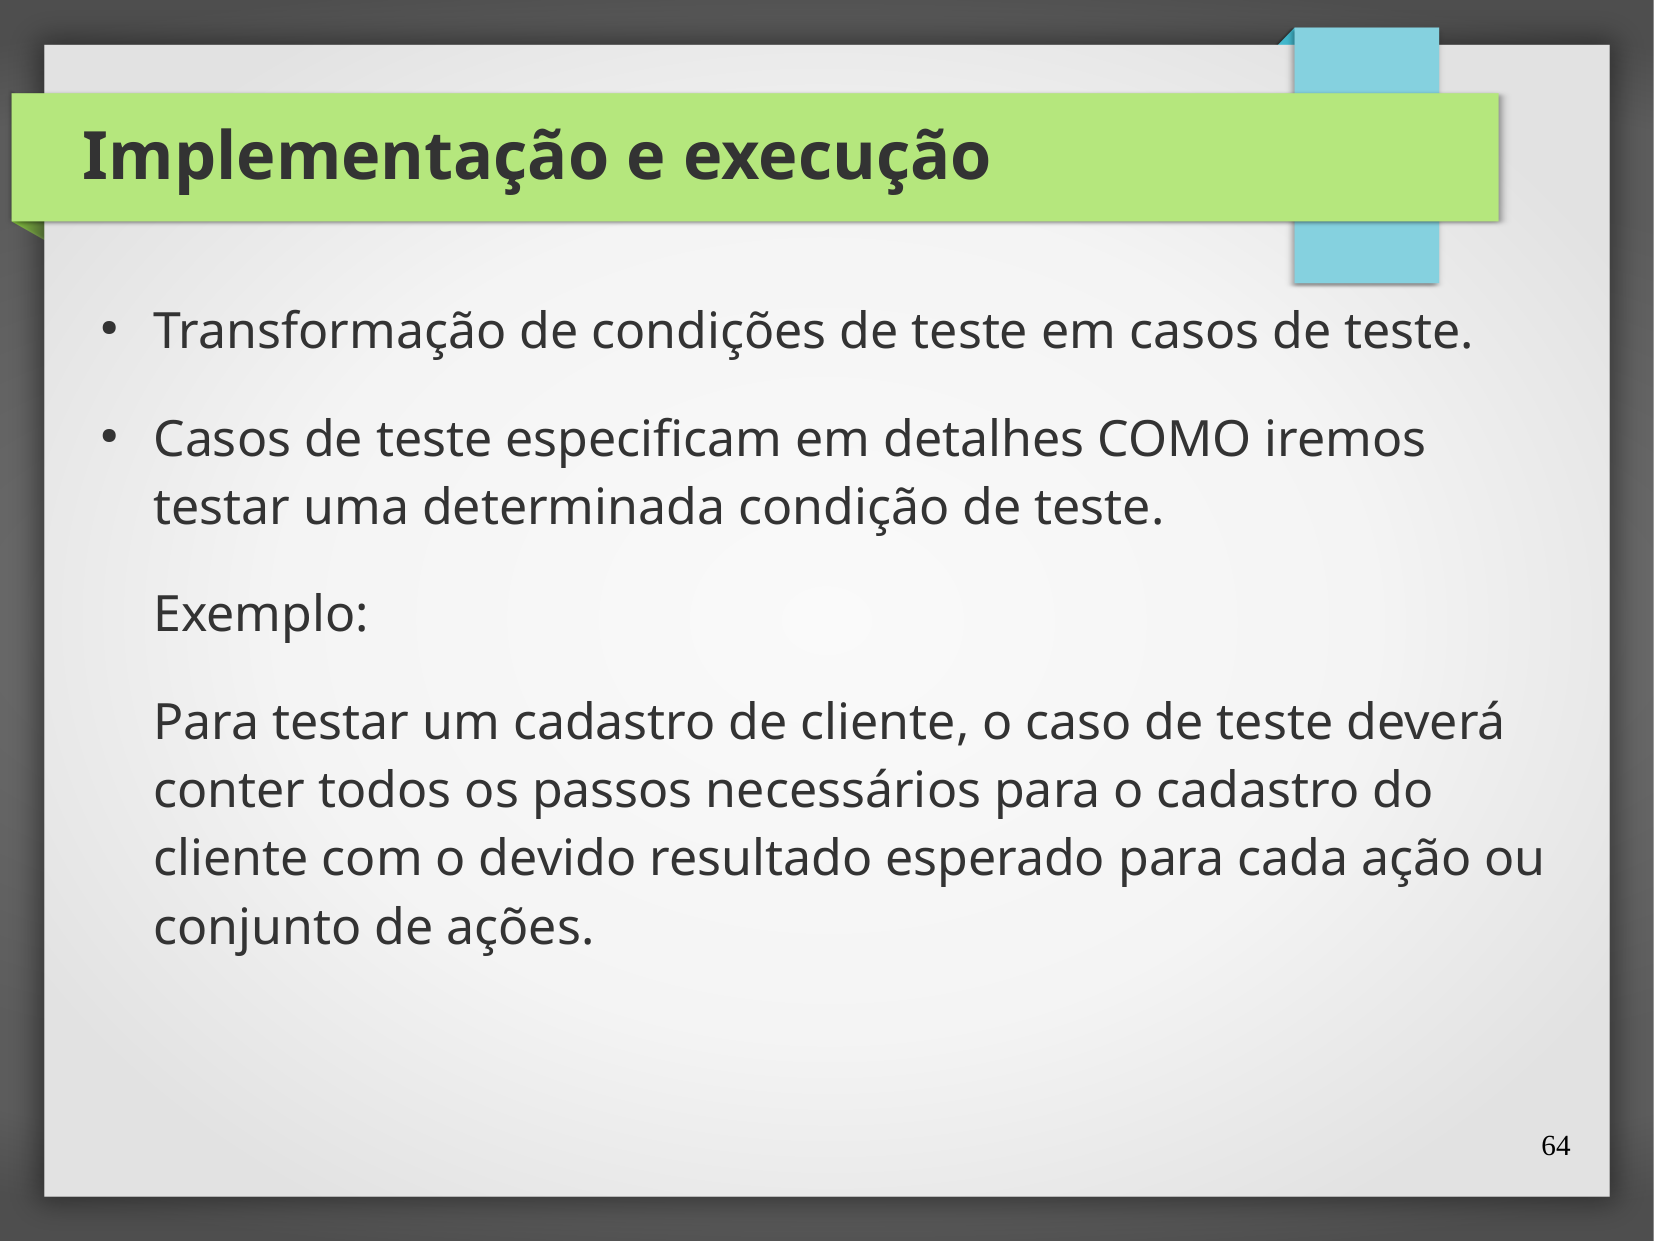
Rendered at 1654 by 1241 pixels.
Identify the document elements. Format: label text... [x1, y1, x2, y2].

picture [0, 0, 1654, 1241]
list Transformação de condições de teste em casos de teste. Casos de teste especificam em detalhes COMO iremos testar uma determinada condição de teste. Exemplo: Para testar um cadastro de cliente, o caso de teste deverá conter todos os passos necessários para o cadastro do cliente com o devido resultado esperado para cada ação ou conjunto de ações. [82, 295, 1571, 1015]
title Implementação e execução [82, 94, 1264, 213]
